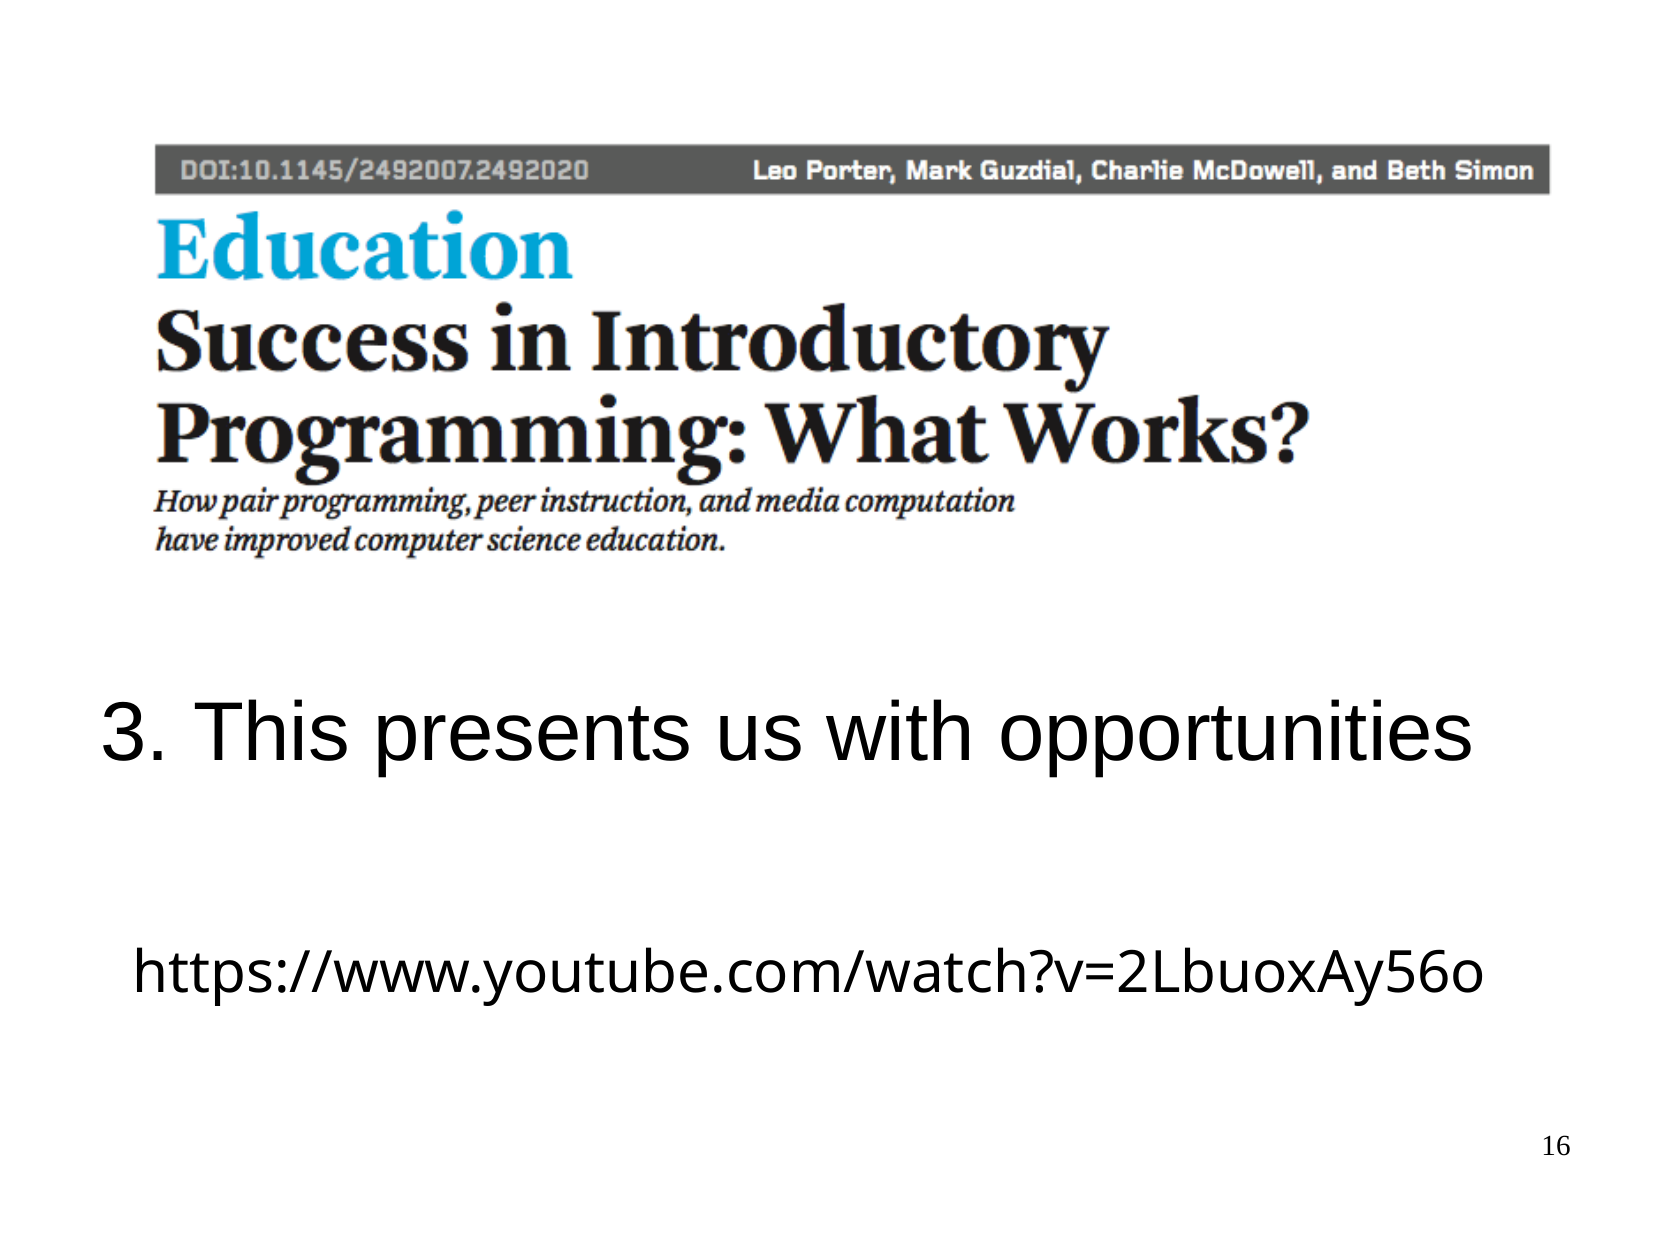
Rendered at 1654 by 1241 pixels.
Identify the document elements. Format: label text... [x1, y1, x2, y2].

picture [129, 118, 1564, 588]
list This presents us with opportunities https://www.youtube.com/watch?v=2LbuoxAy56o [82, 685, 1536, 1146]
